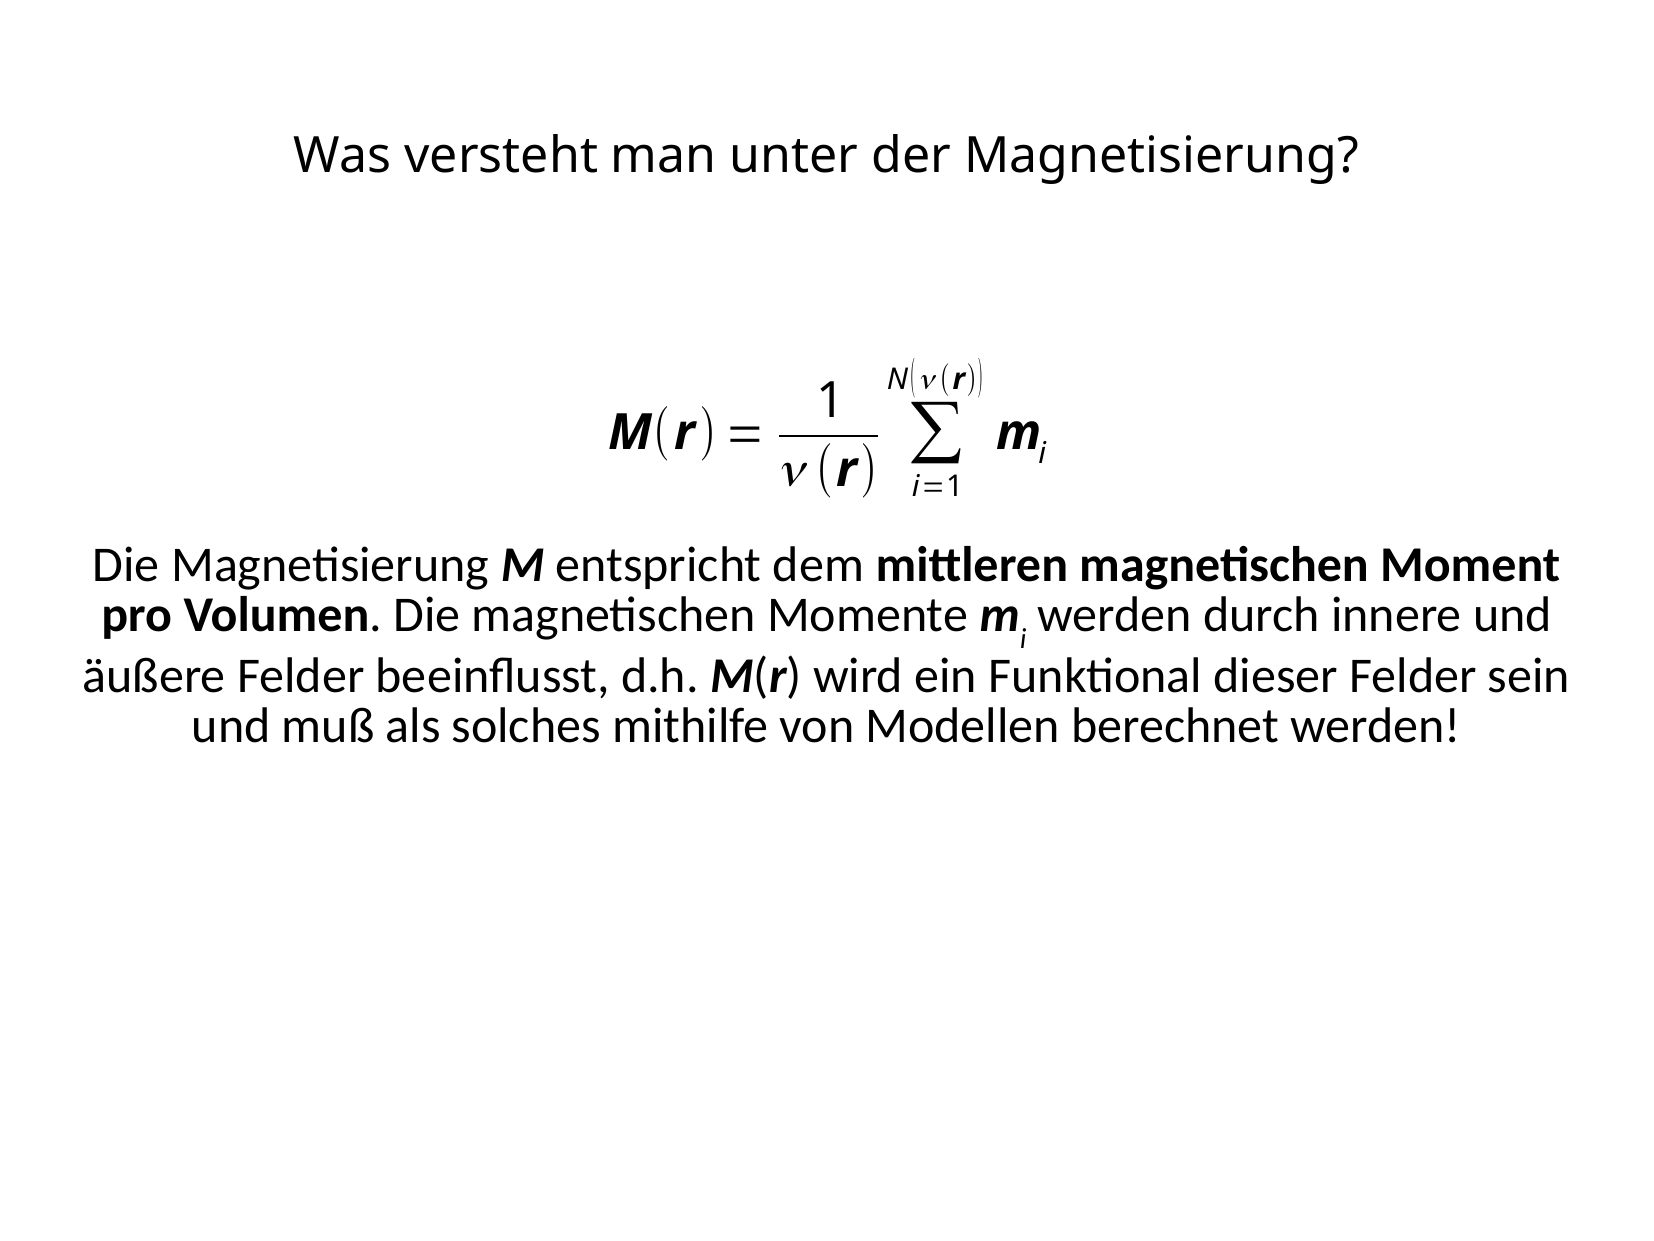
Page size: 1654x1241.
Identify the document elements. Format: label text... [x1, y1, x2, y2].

title Was versteht man unter der Magnetisierung? [82, 49, 1571, 257]
chart [600, 358, 1053, 504]
subtitle Die Magnetisierung M entspricht dem mittleren magnetischen Moment pro Volumen. Die magnetischen Momente mi werden durch innere und äußere Felder beeinflusst, d.h. M(r) wird ein Funktional dieser Felder sein und muß als solches mithilfe von Modellen berechnet werden! [82, 290, 1571, 1010]
